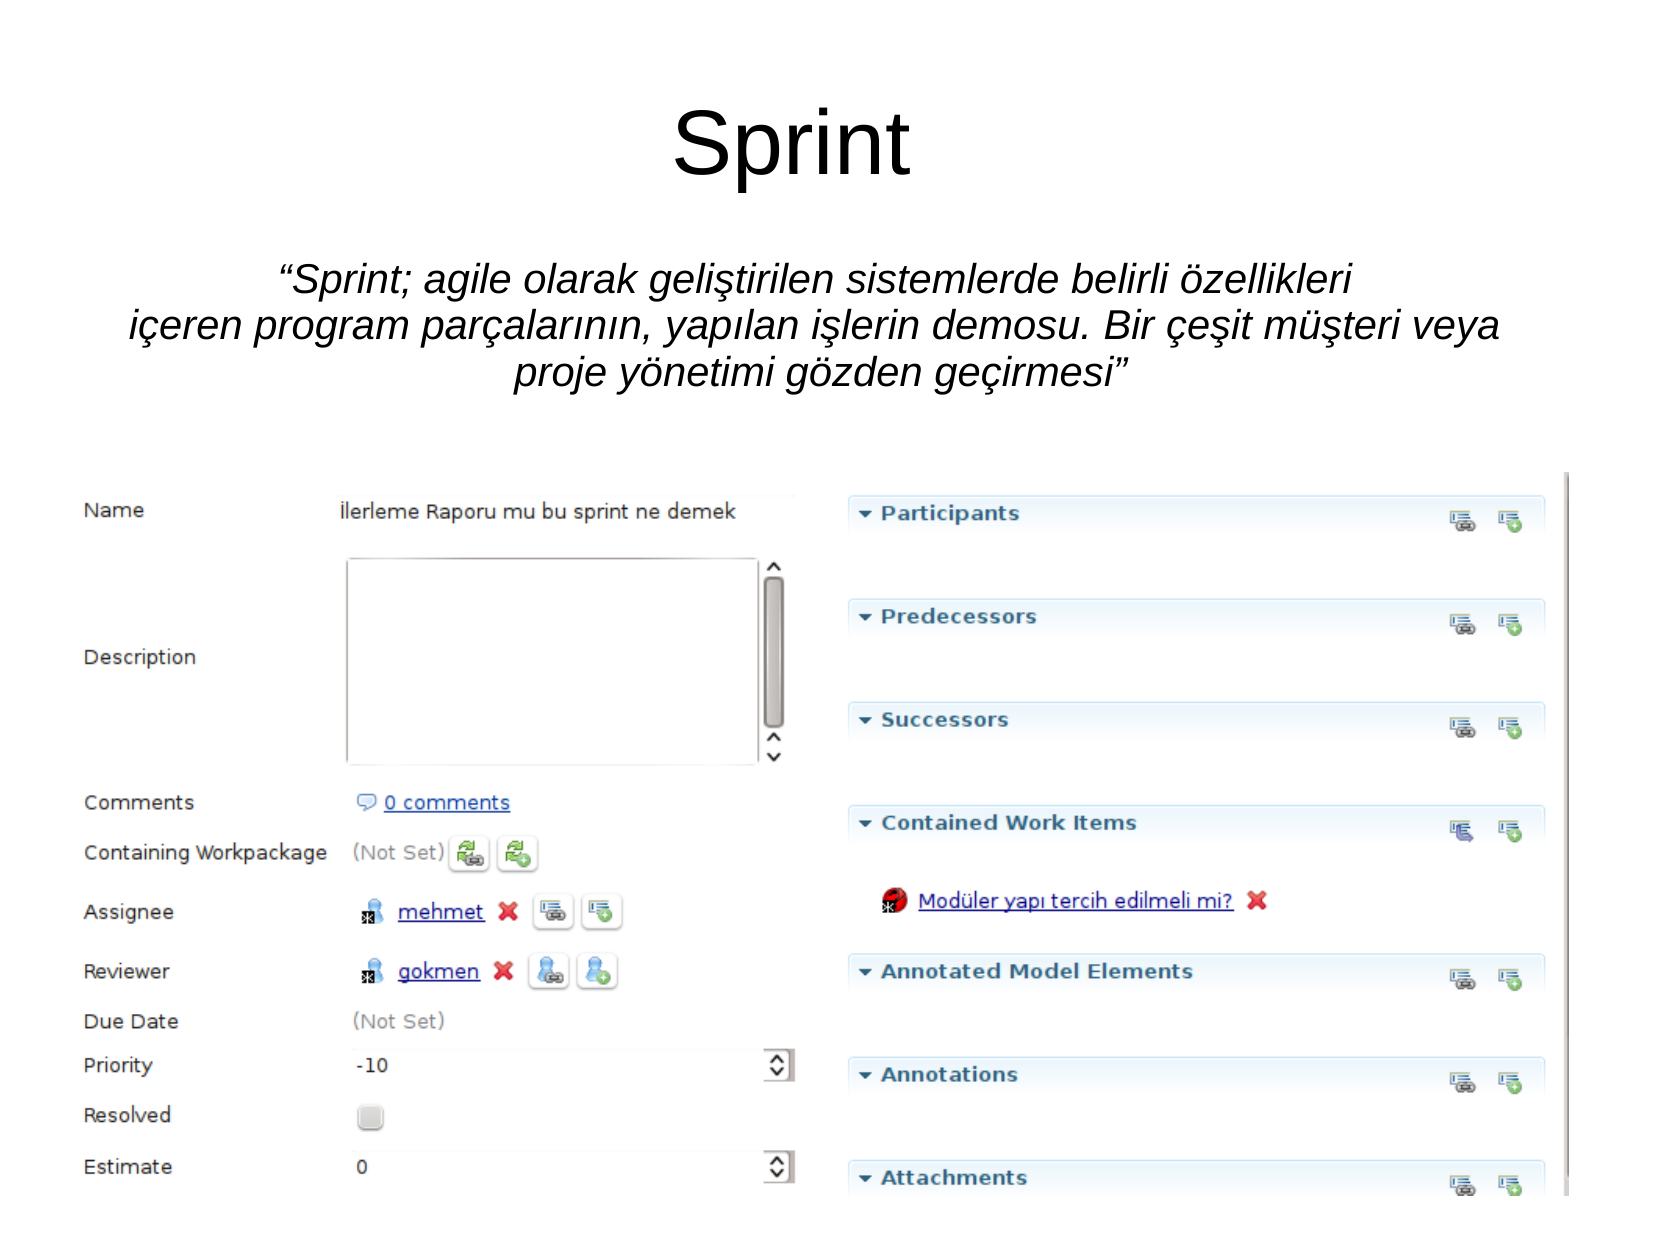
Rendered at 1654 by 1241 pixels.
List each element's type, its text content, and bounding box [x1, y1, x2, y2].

picture [59, 472, 1569, 1196]
title “Sprint; agile olarak geliştirilen sistemlerde belirli özellikleri içeren program parçalarının, yapılan işlerin demosu. Bir çeşit müşteri veya proje yönetimi gözden geçirmesi” [76, 236, 1565, 414]
title Sprint [47, 59, 1536, 227]
